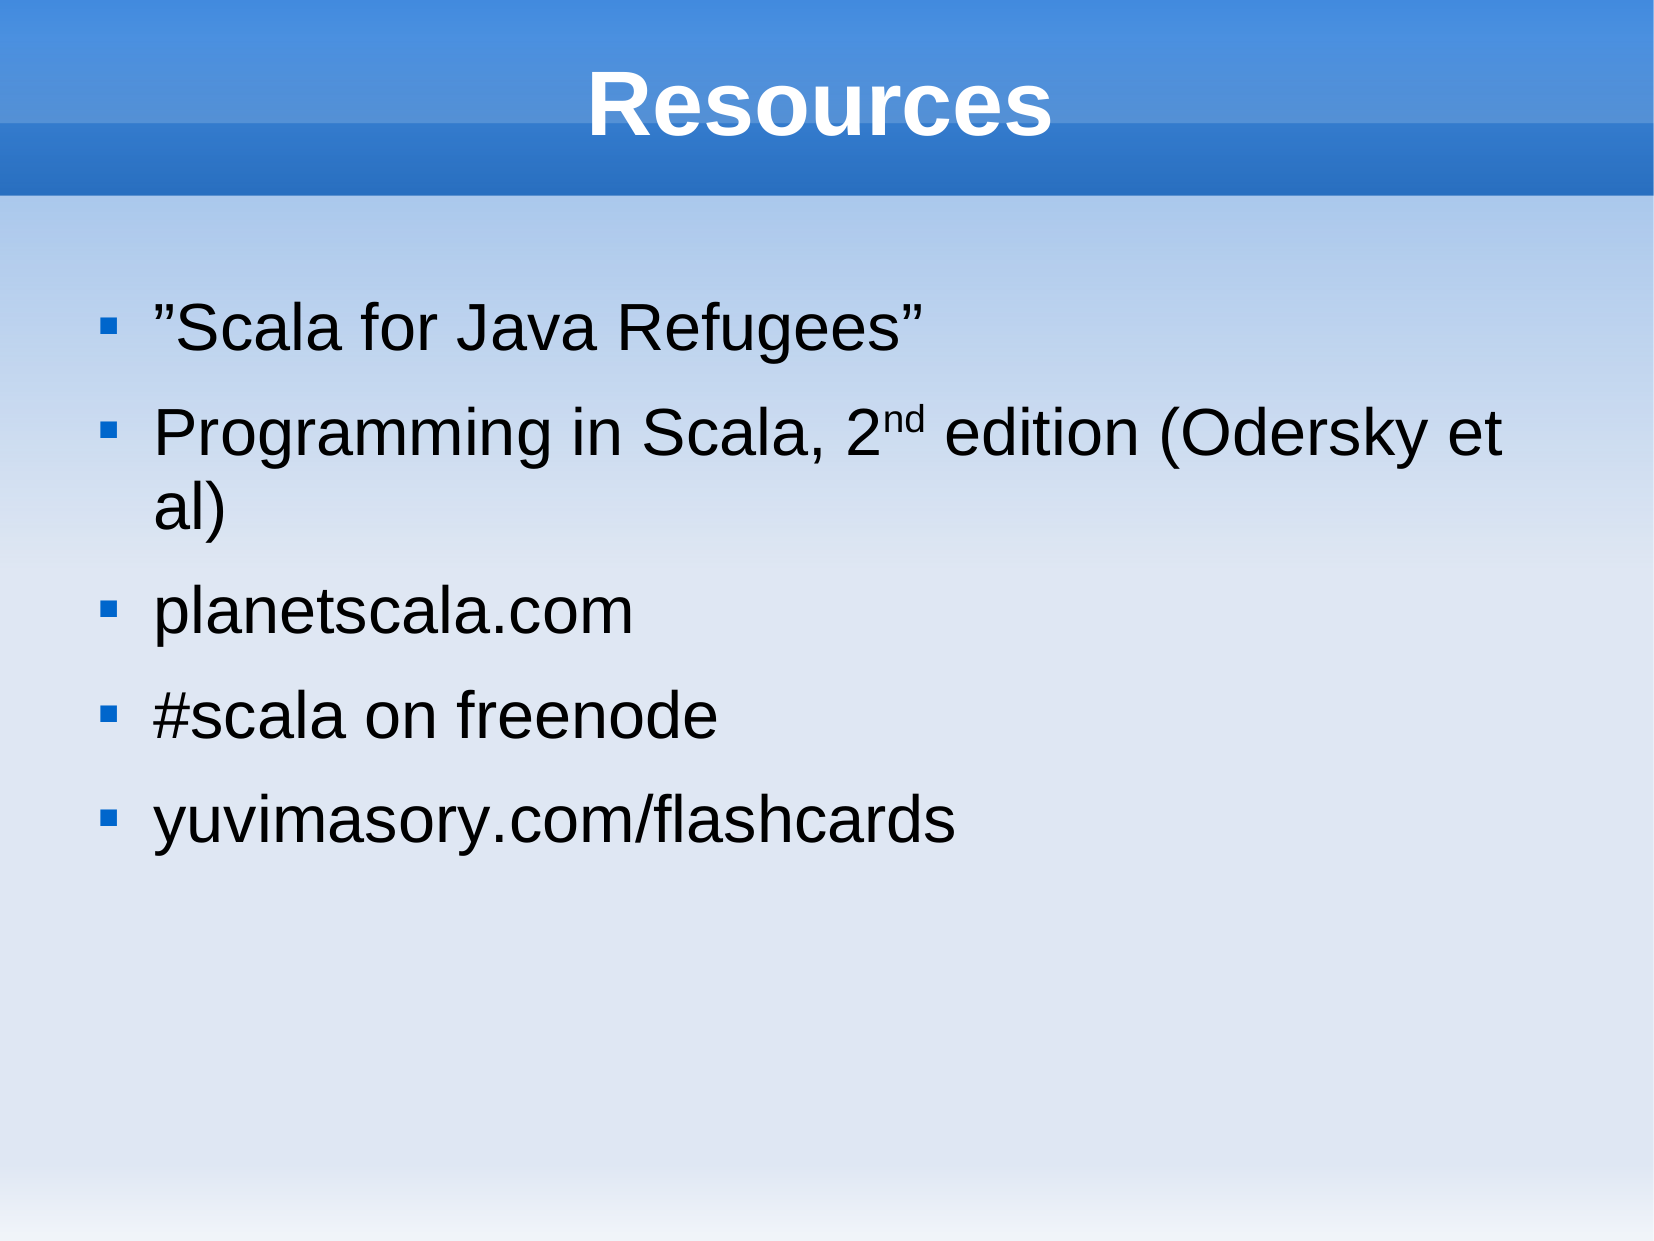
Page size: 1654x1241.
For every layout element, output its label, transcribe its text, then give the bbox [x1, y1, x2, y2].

picture [0, 0, 1654, 1241]
title Resources [76, 7, 1565, 200]
list ”Scala for Java Refugees” Programming in Scala, 2nd edition (Odersky et al) planetscala.com #scala on freenode yuvimasory.com/flashcards [82, 290, 1571, 1094]
